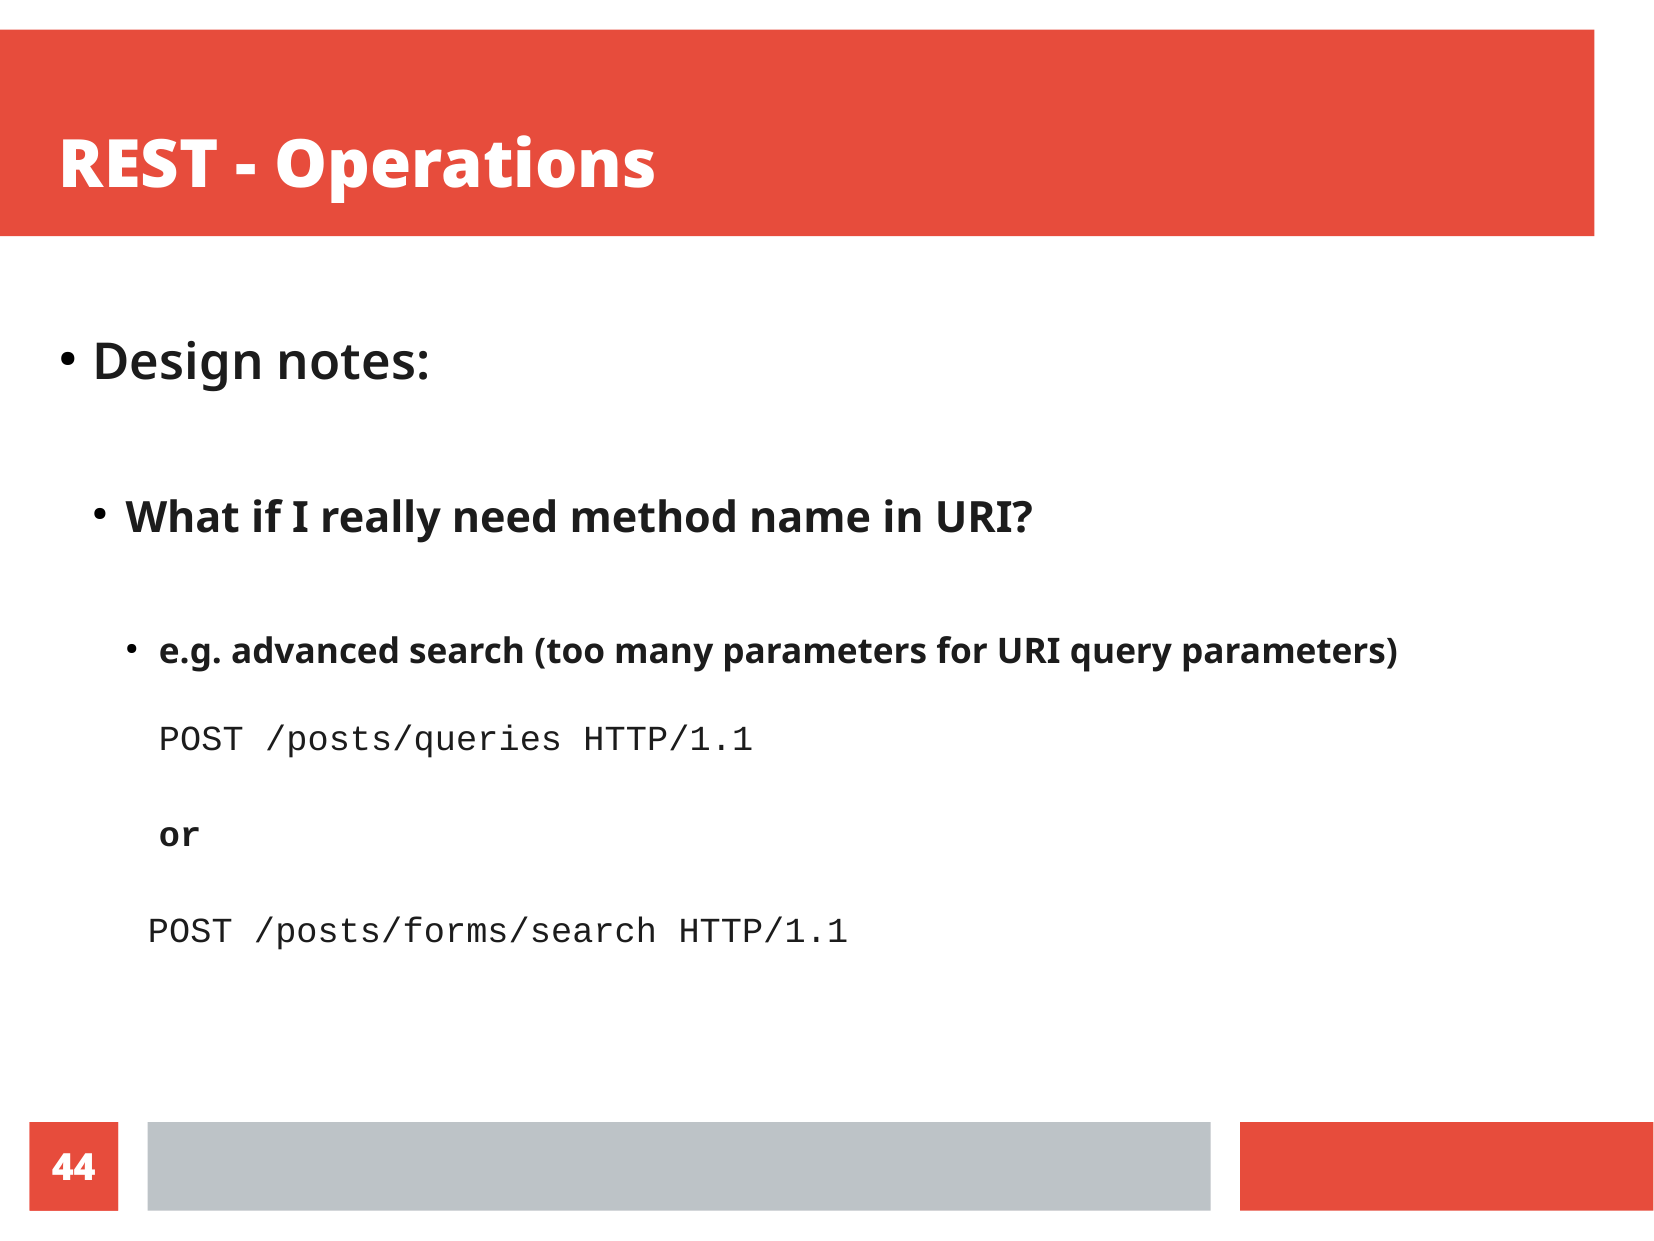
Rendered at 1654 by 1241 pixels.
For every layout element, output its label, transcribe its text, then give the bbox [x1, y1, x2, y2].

title REST - Operations [59, 59, 1595, 207]
list Design notes: What if I really need method name in URI? e.g. advanced search (too many parameters for URI query parameters) POST /posts/queries HTTP/1.1 or POST /posts/forms/search HTTP/1.1 [59, 324, 1565, 1093]
